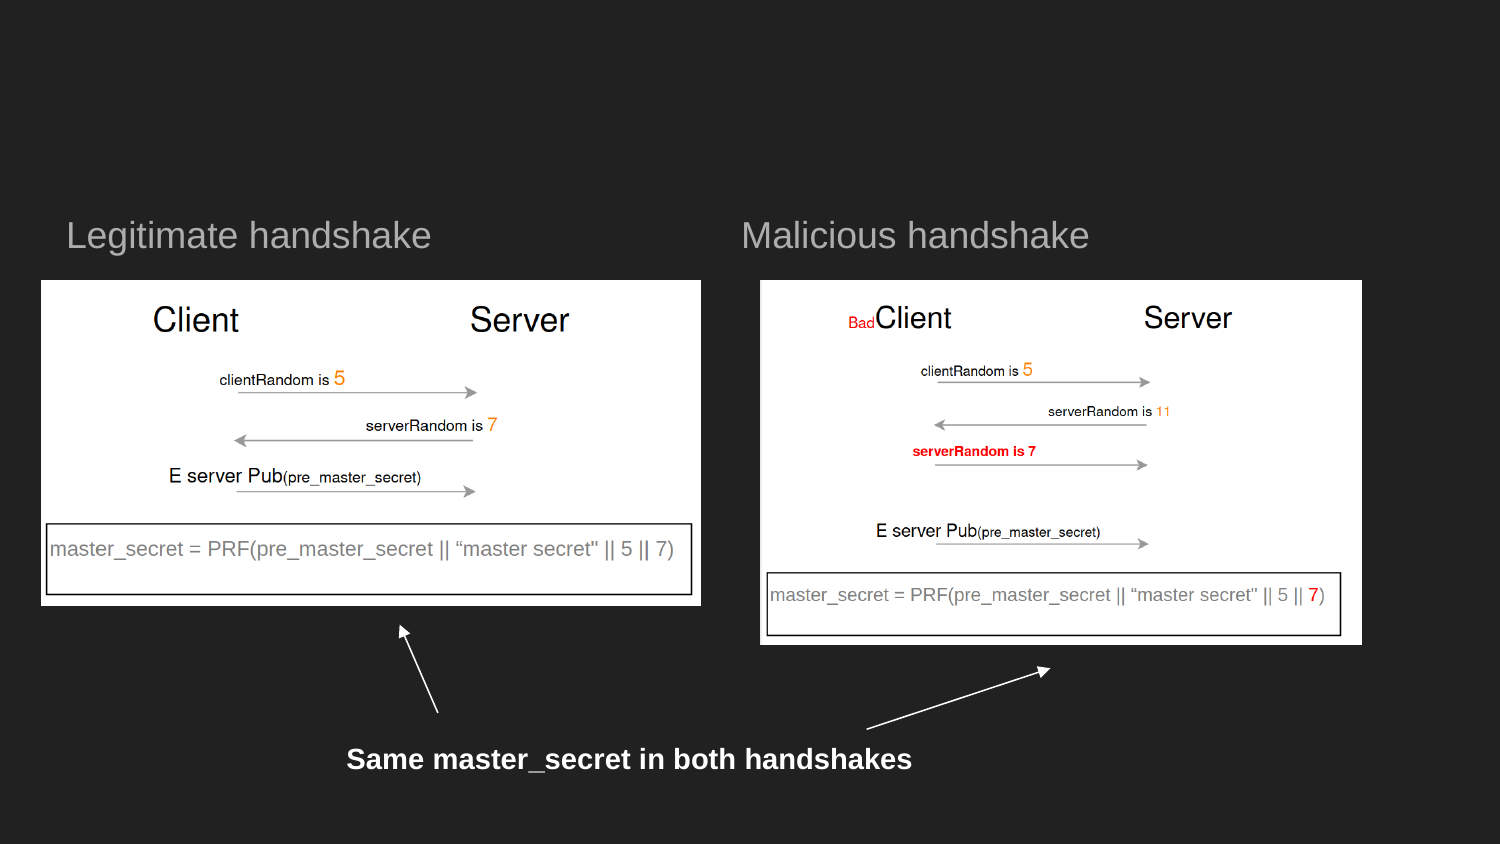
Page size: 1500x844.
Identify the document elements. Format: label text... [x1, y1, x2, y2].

picture [760, 280, 1362, 645]
text_box Same master_secret in both handshakes [331, 725, 1229, 791]
list Legitimate handshake Malicious handshake [51, 189, 1449, 750]
picture [41, 280, 701, 606]
